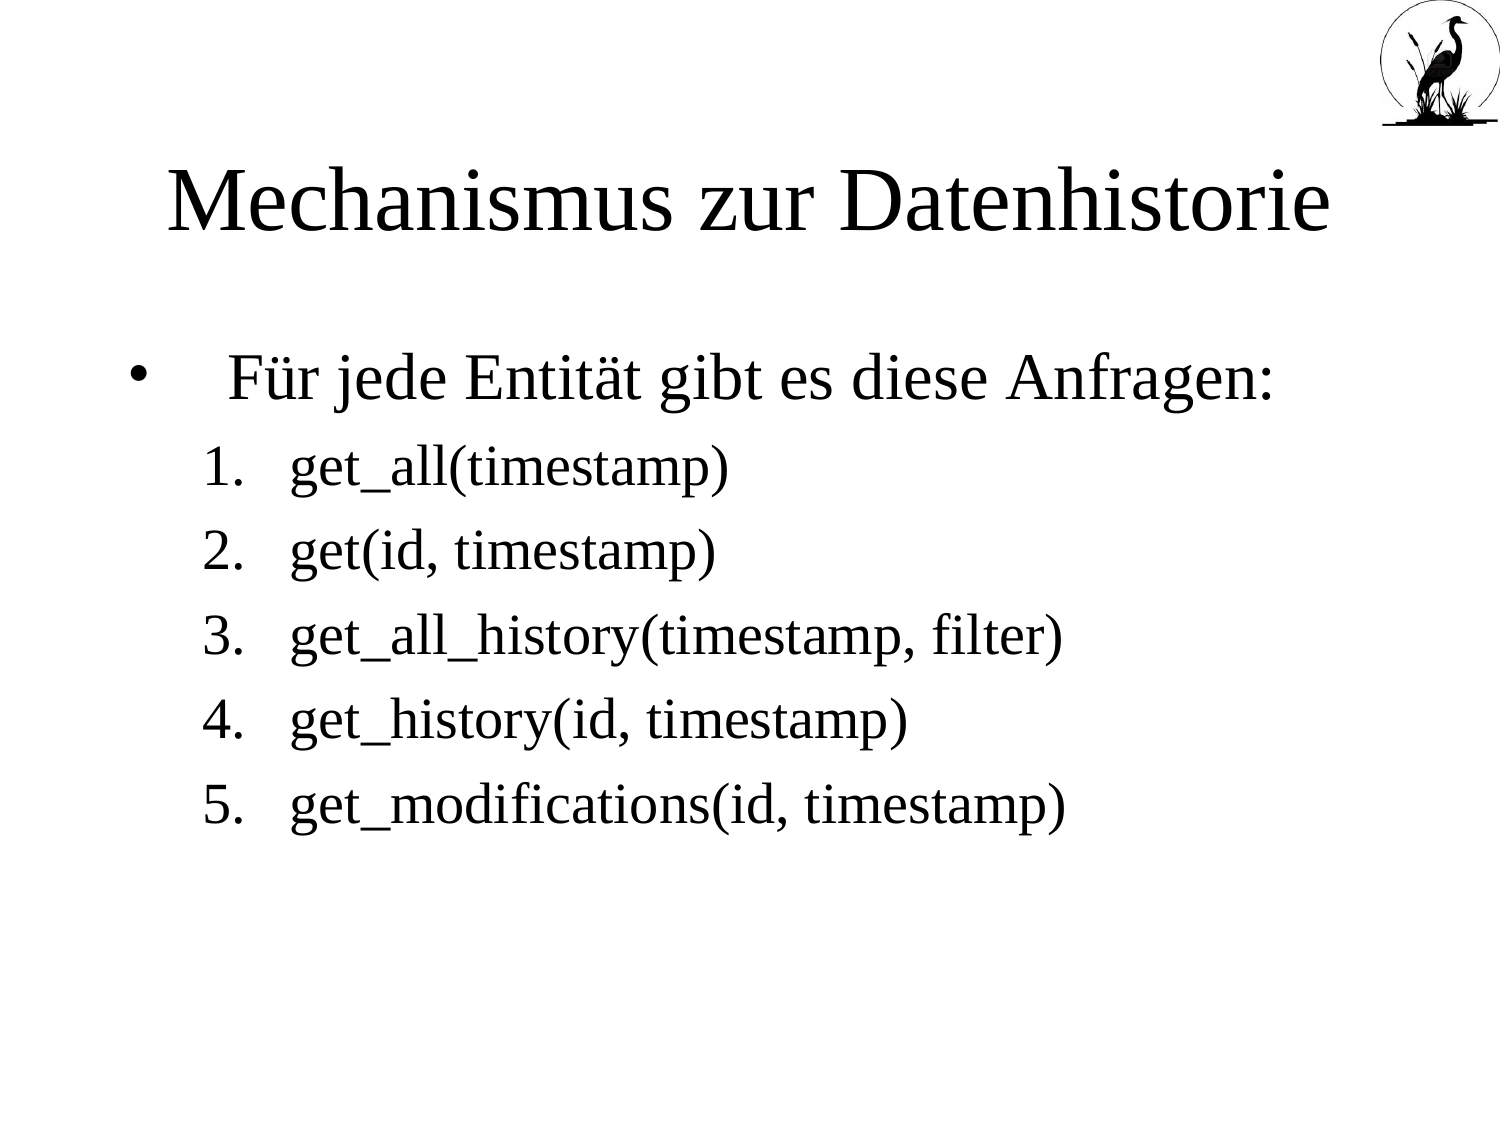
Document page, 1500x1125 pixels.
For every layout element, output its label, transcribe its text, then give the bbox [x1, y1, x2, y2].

list Für jede Entität gibt es diese Anfragen: get_all(timestamp) get(id, timestamp) get_all_history(timestamp, filter) get_history(id, timestamp) get_modifications(id, timestamp) [112, 324, 1388, 1001]
title Mechanismus zur Datenhistorie [112, 99, 1388, 288]
picture [1380, 0, 1500, 126]
